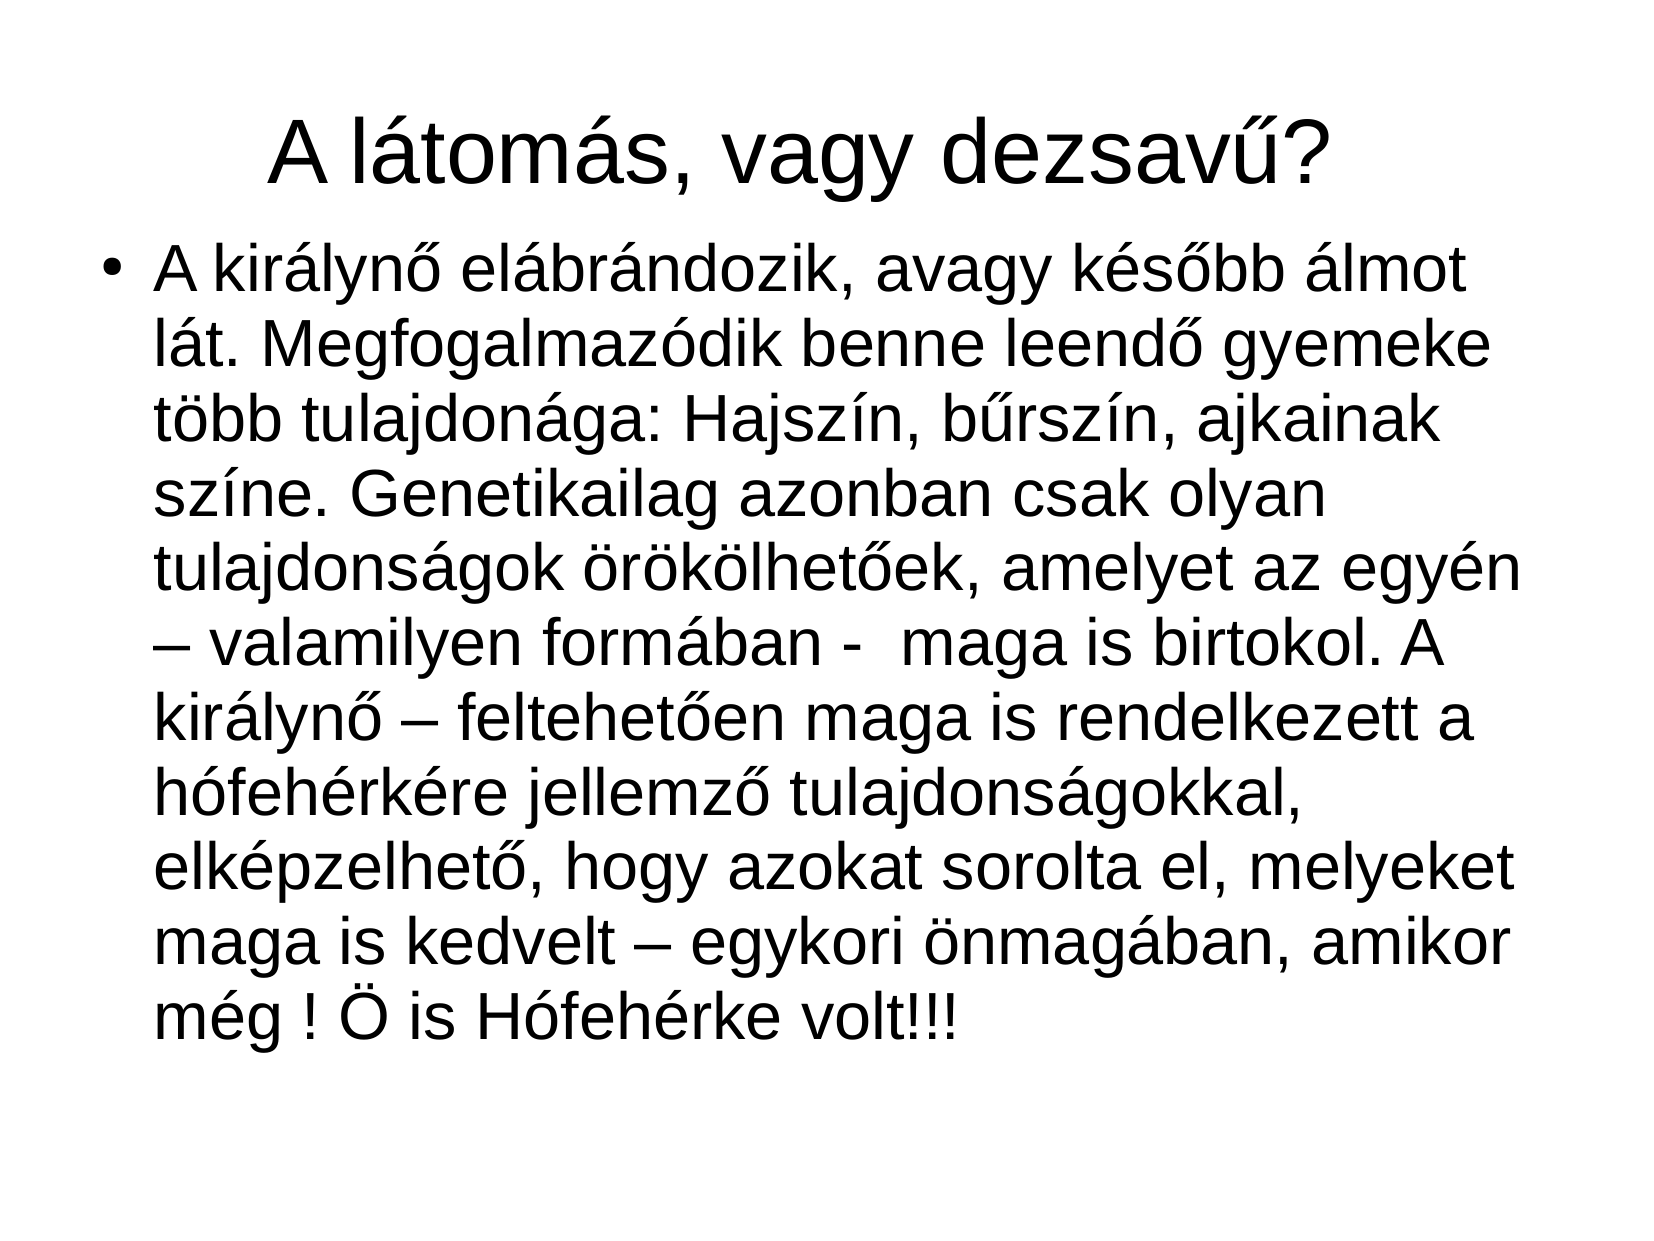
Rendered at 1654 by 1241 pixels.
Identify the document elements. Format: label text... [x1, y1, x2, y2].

title A látomás, vagy dezsavű? [56, 47, 1546, 255]
list A királynő elábrándozik, avagy később álmot lát. Megfogalmazódik benne leendő gyemeke több tulajdonága: Hajszín, bűrszín, ajkainak színe. Genetikailag azonban csak olyan tulajdonságok örökölhetőek, amelyet az egyén – valamilyen formában - maga is birtokol. A királynő – feltehetően maga is rendelkezett a hófehérkére jellemző tulajdonságokkal, elképzelhető, hogy azokat sorolta el, melyeket maga is kedvelt – egykori önmagában, amikor még ! Ö is Hófehérke volt!!! [82, 231, 1571, 1186]
